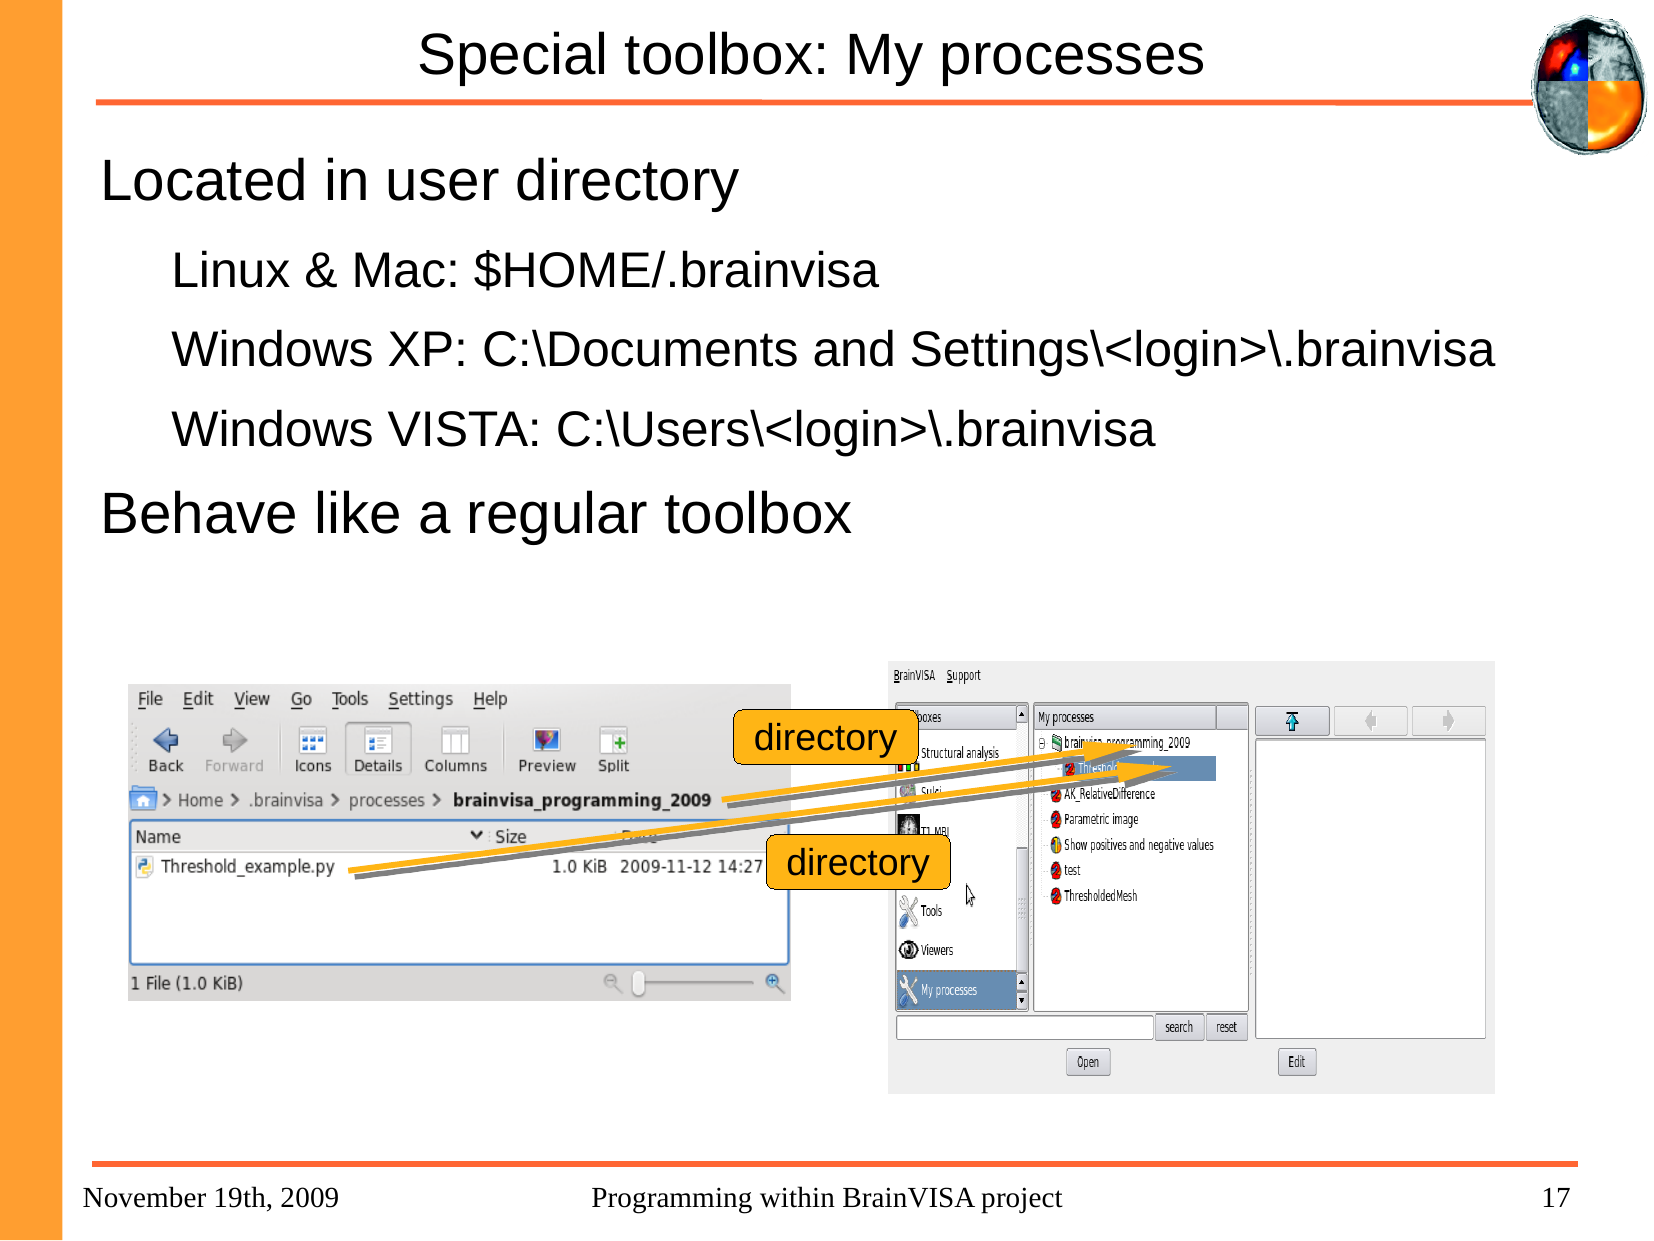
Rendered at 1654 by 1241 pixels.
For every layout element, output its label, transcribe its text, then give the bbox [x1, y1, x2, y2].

text_box directory [766, 834, 951, 890]
picture [888, 661, 1495, 1094]
title Special toolbox: My processes [88, 19, 1536, 89]
text_box directory [733, 709, 919, 765]
picture [128, 684, 791, 1002]
list Located in user directory Linux & Mac: $HOME/.brainvisa Windows XP: C:\Documents and Settings\<login>\.brainvisa Windows VISTA: C:\Users\<login>\.brainvisa Behave like a regular toolbox [82, 147, 1571, 685]
picture [1530, 14, 1649, 157]
